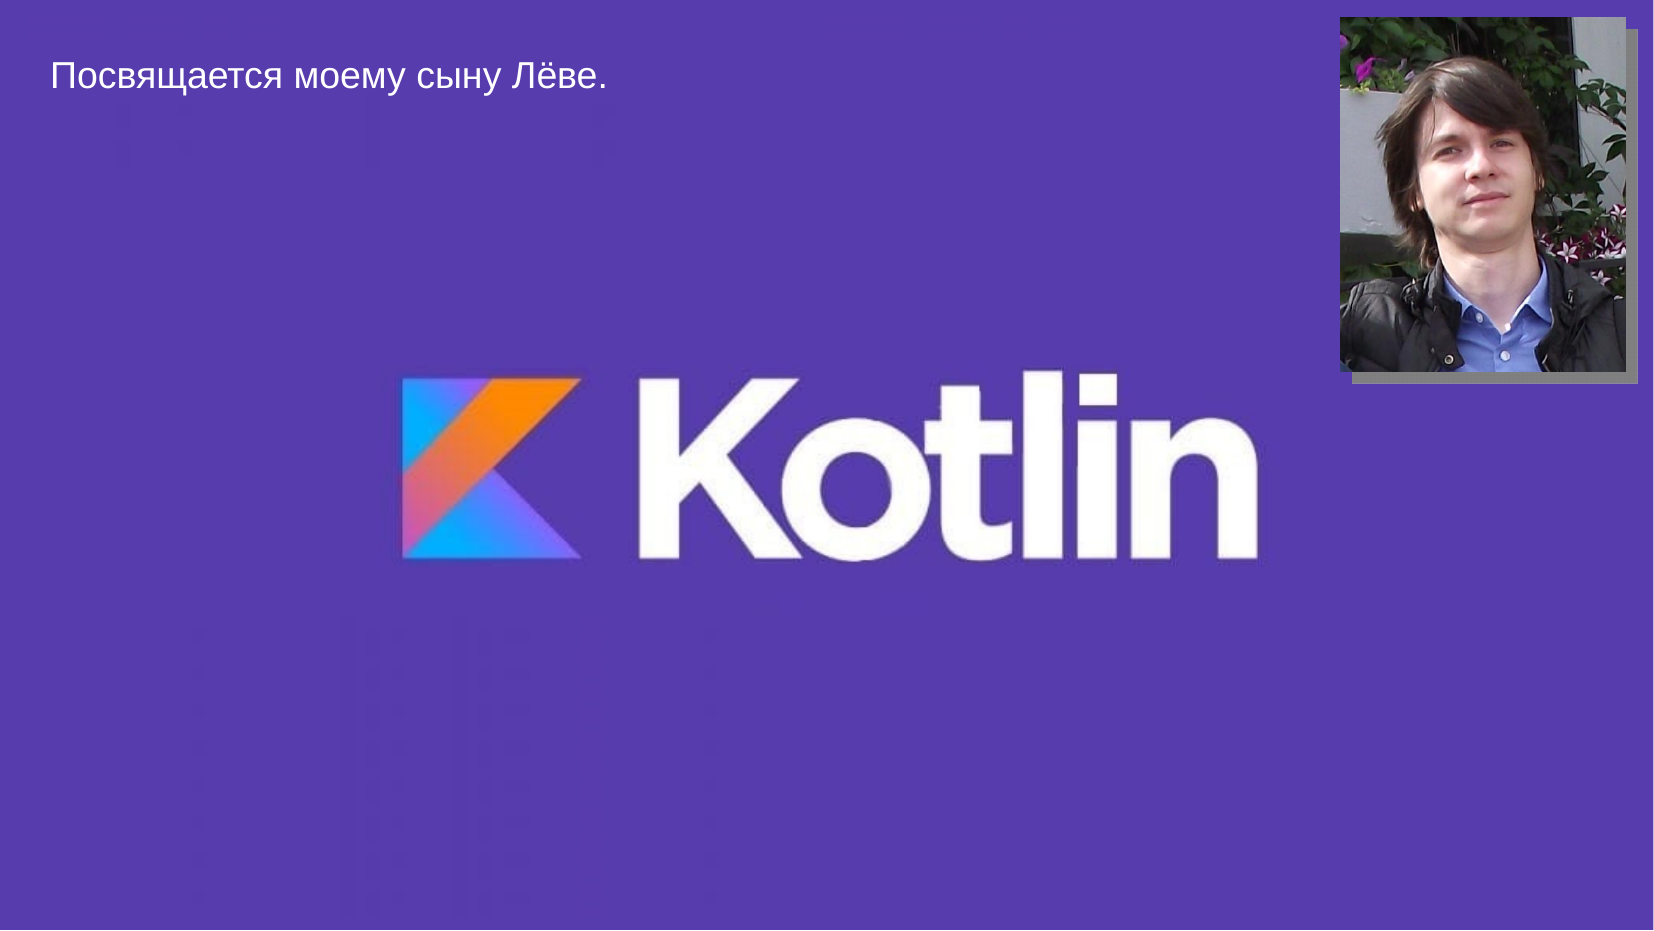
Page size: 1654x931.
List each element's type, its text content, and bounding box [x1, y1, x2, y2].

picture [29, 16, 1630, 917]
text_box Посвящается моему сыну Лёве. [35, 47, 626, 147]
